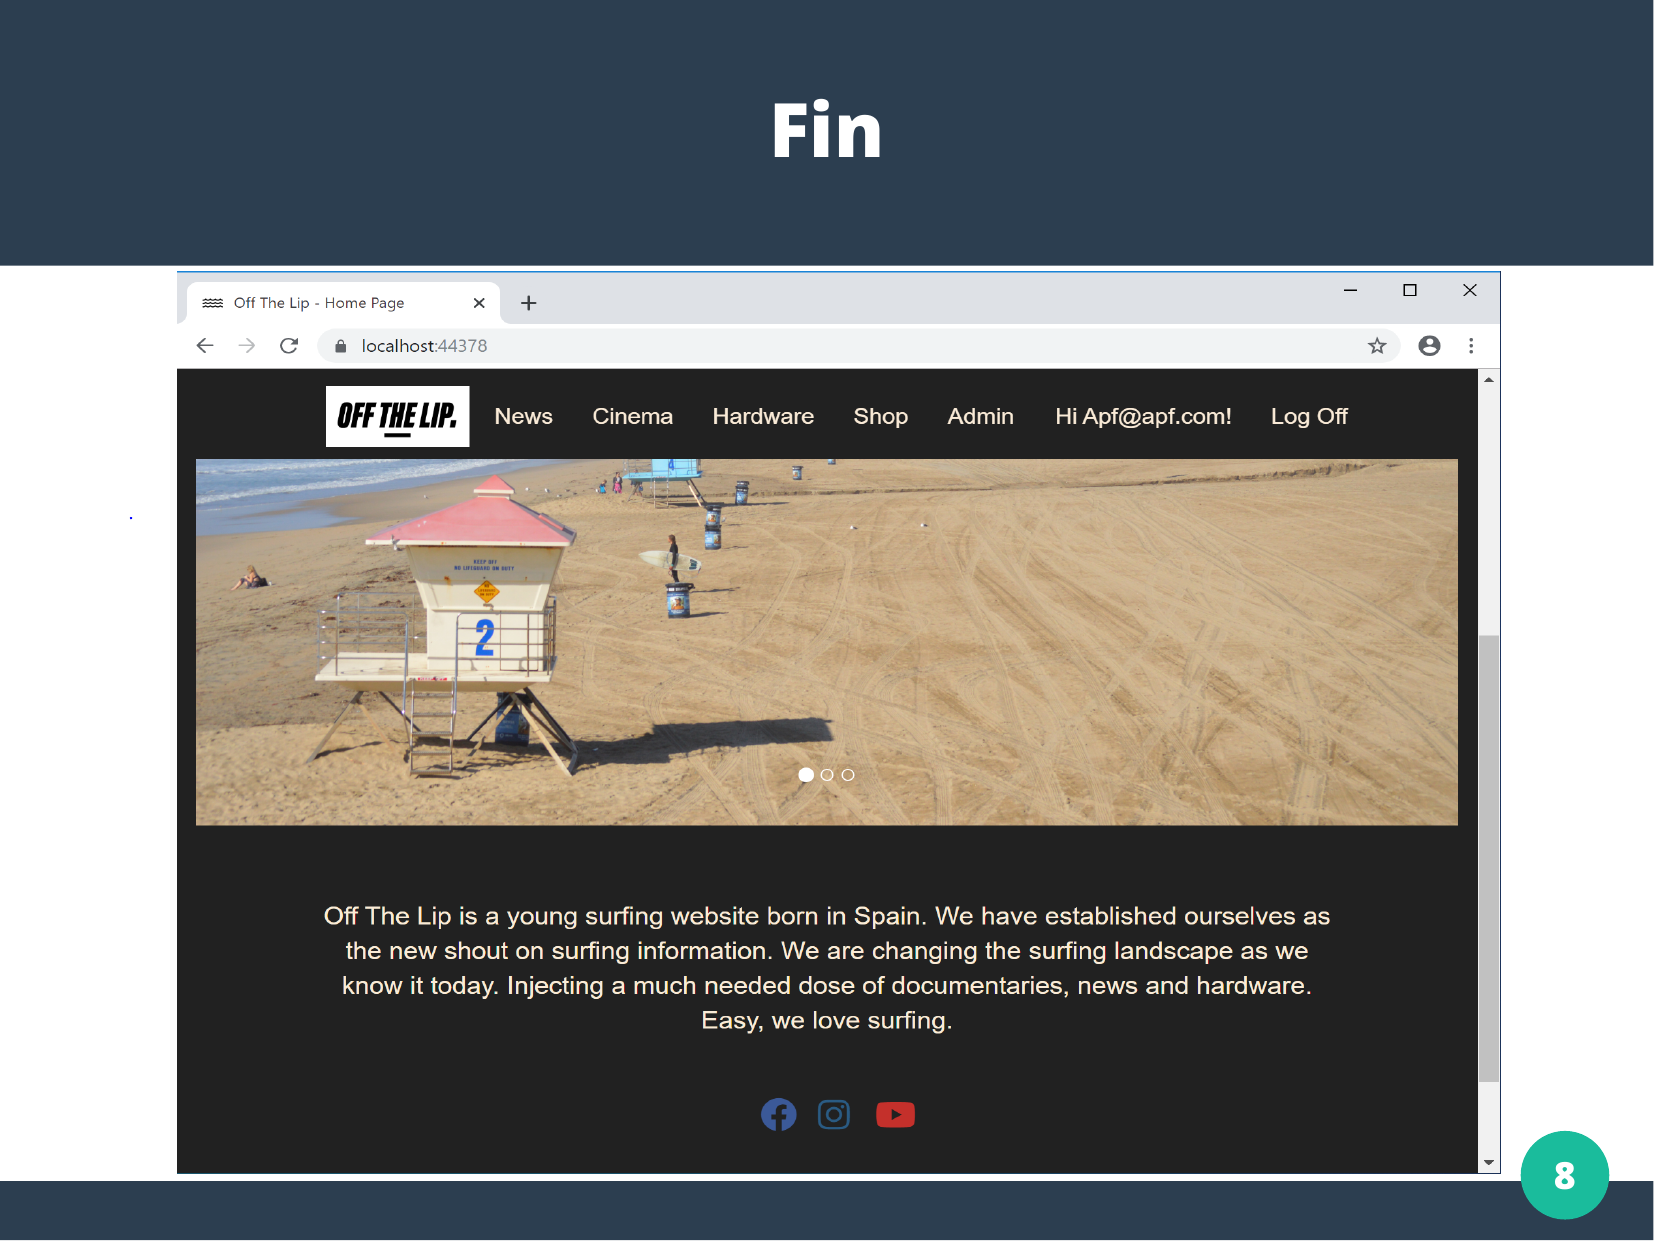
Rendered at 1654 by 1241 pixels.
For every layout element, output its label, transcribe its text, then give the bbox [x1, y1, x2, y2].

picture [129, 271, 1501, 1174]
title Fin [59, 49, 1595, 207]
